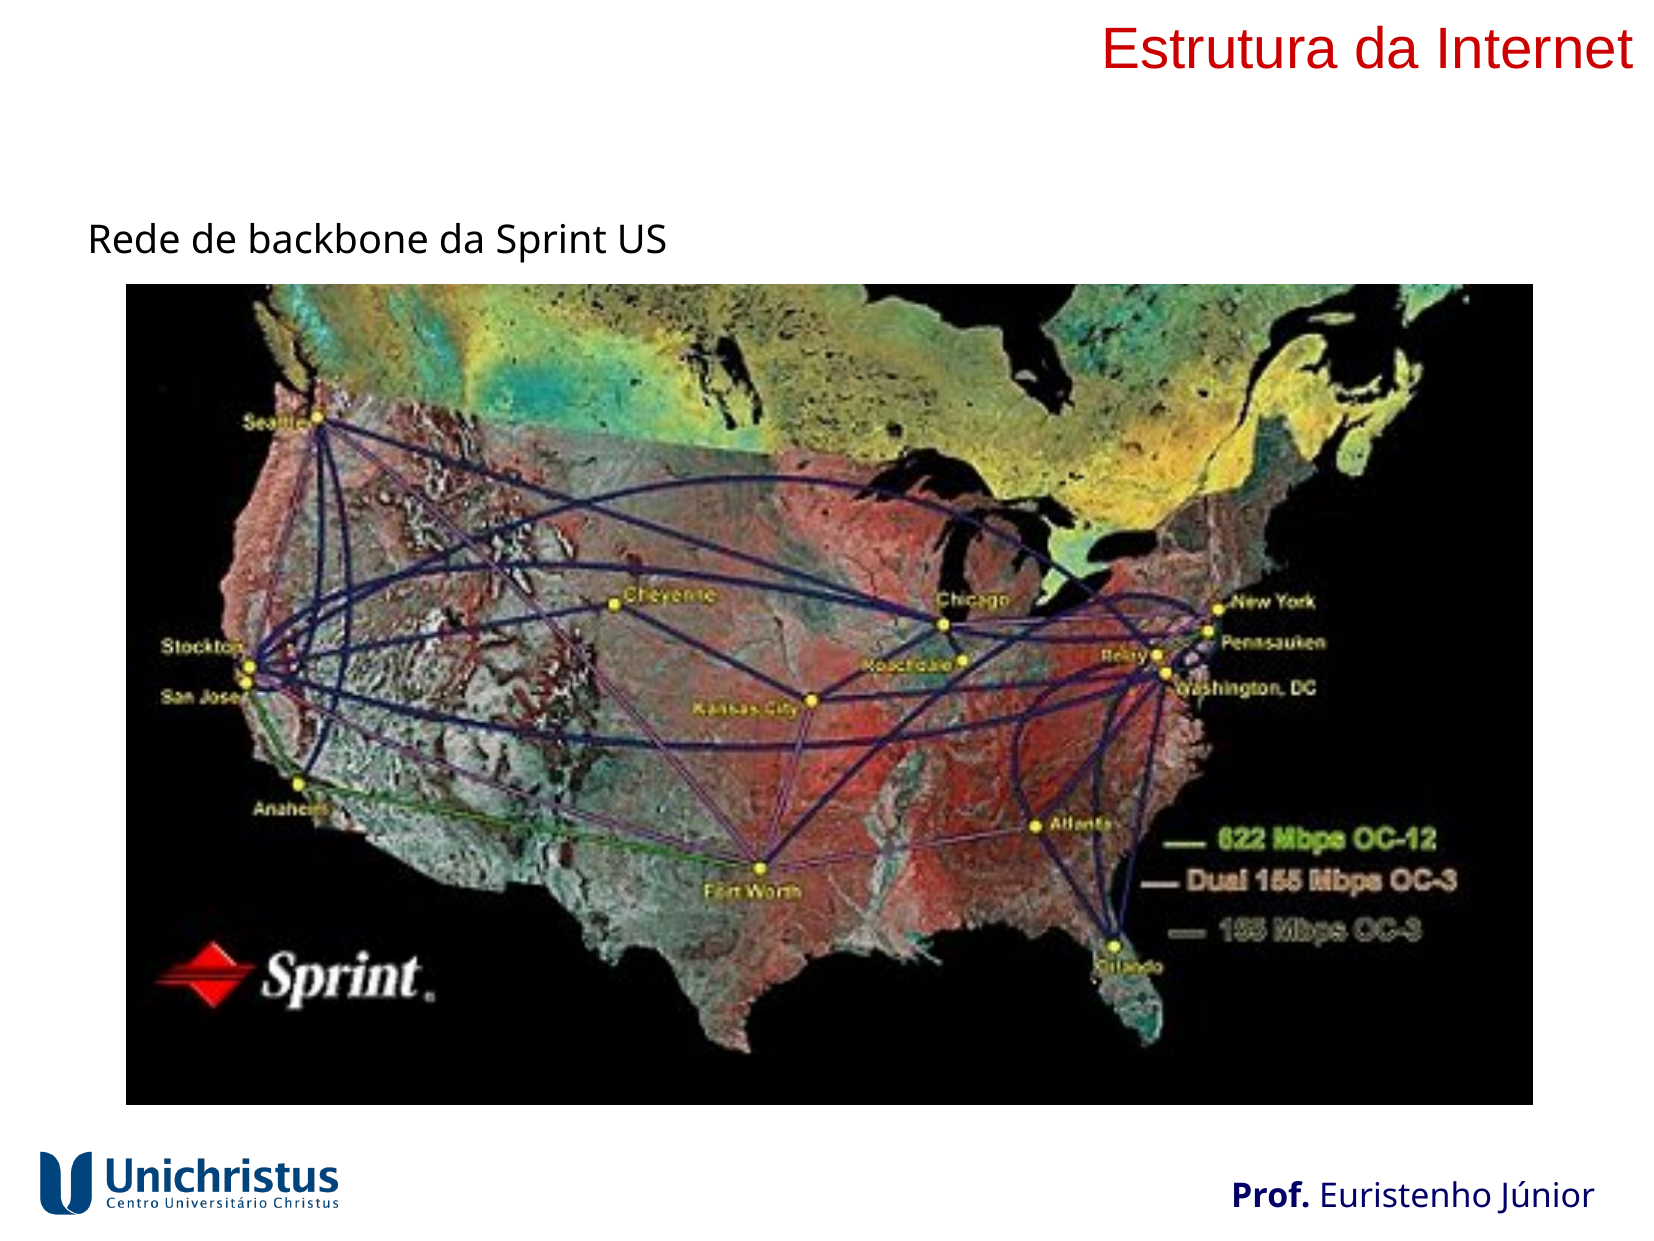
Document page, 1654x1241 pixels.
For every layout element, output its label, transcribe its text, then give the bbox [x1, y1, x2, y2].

text_box Prof. Euristenho Júnior [1216, 1163, 1654, 1224]
picture [35, 1148, 343, 1217]
text_box ISP de Zona-1 – ex.: Sprint [127, 41, 1654, 152]
picture [126, 284, 1533, 1105]
text_box Rede de backbone da Sprint US [72, 206, 684, 270]
text_box Estrutura da Internet [1086, 8, 1654, 95]
